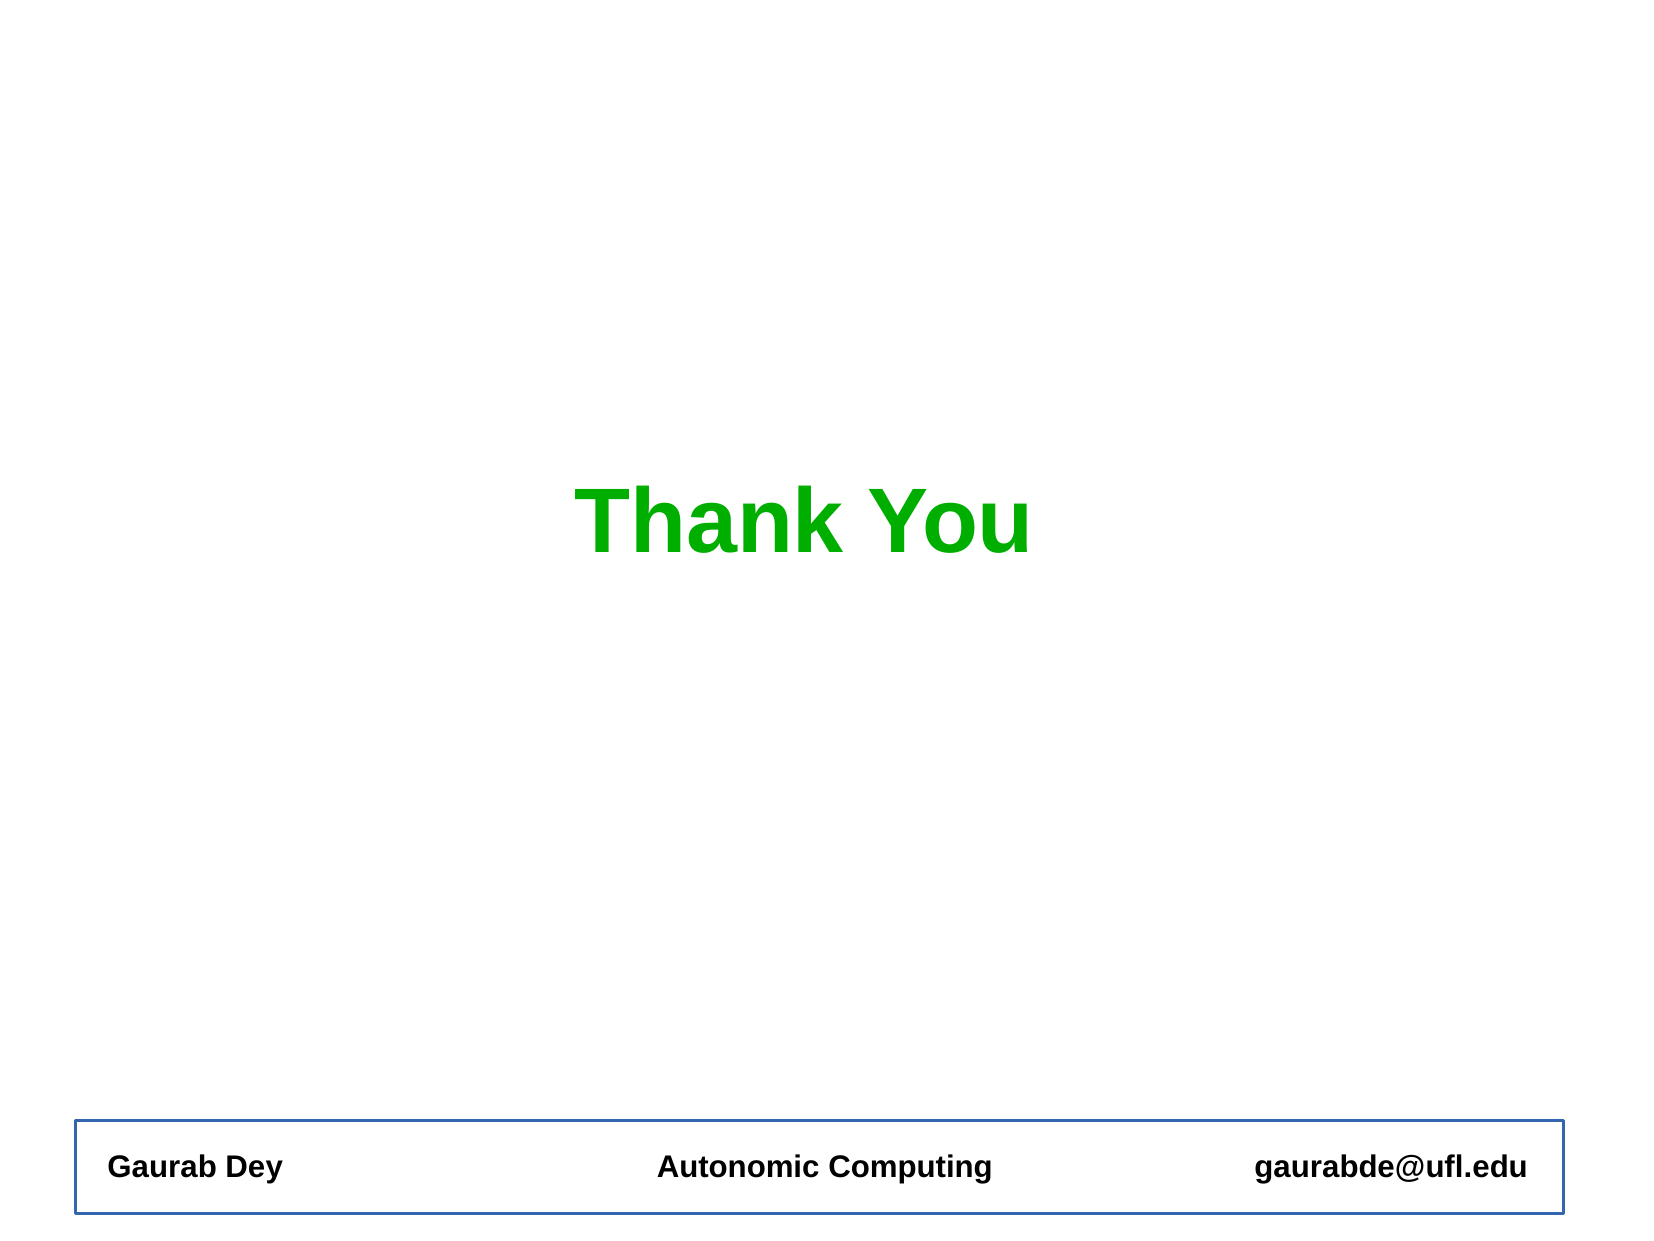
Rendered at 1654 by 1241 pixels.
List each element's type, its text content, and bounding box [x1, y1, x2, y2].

title Gaurab Dey Autonomic Computing gaurabde@ufl.edu [75, 1120, 1564, 1214]
title Thank You [60, 417, 1549, 625]
